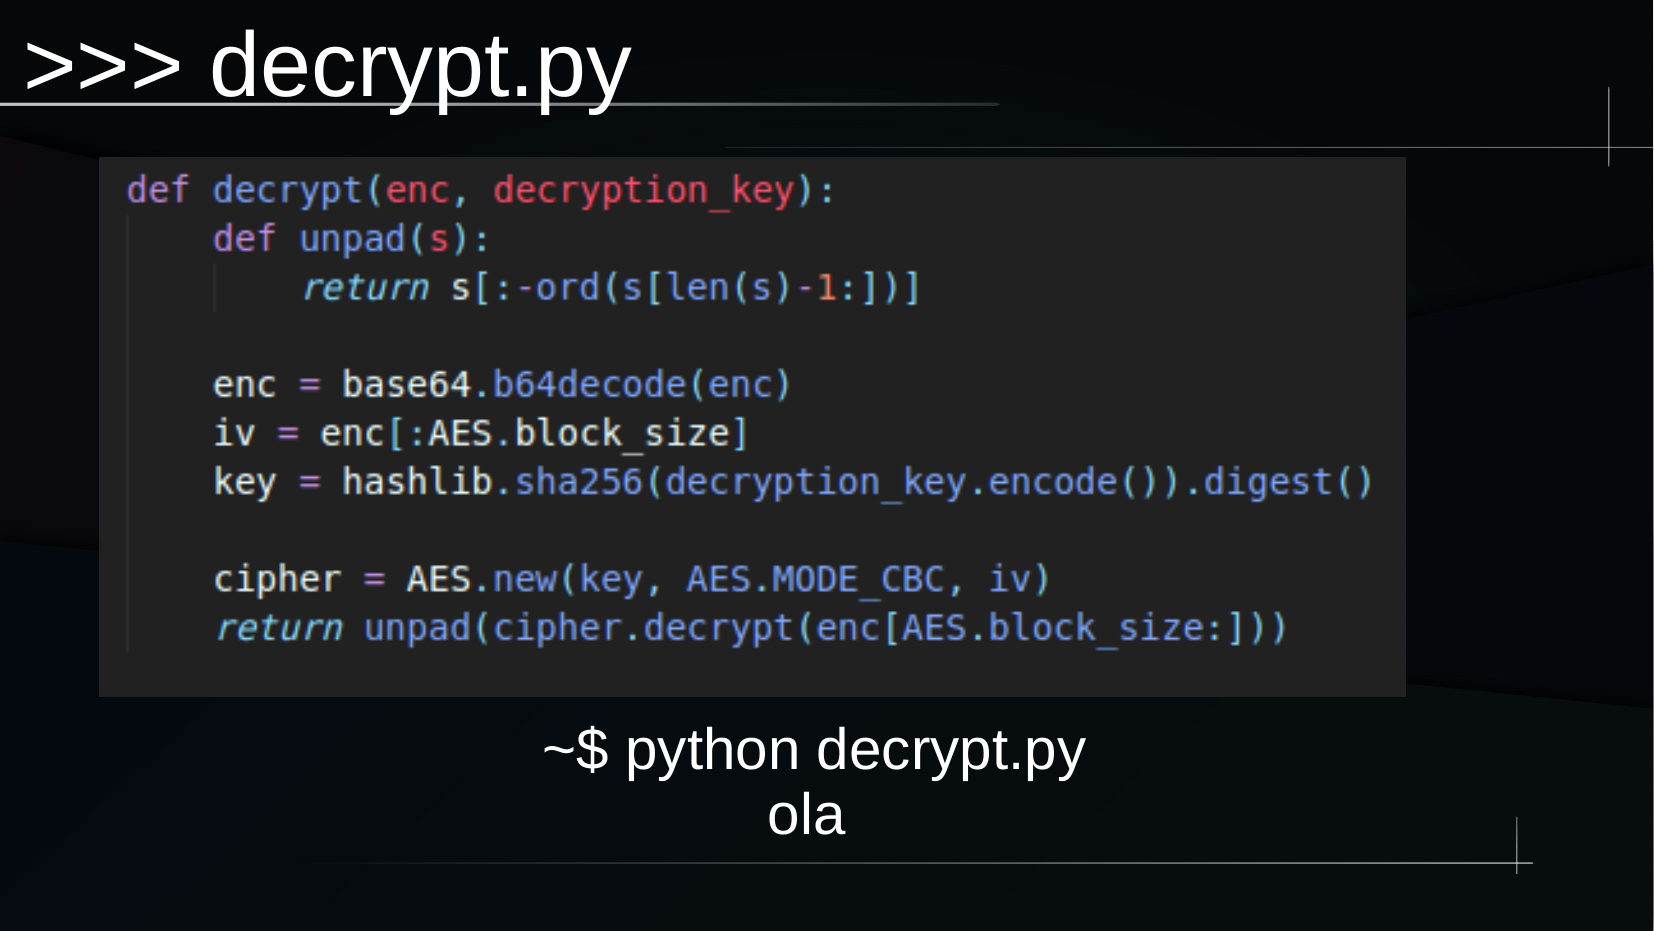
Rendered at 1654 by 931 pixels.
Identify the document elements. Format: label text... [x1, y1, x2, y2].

text_box ~$ python decrypt.py ola [70, 511, 1560, 931]
title >>> decrypt.py [23, 11, 1589, 119]
picture [0, 0, 1654, 931]
